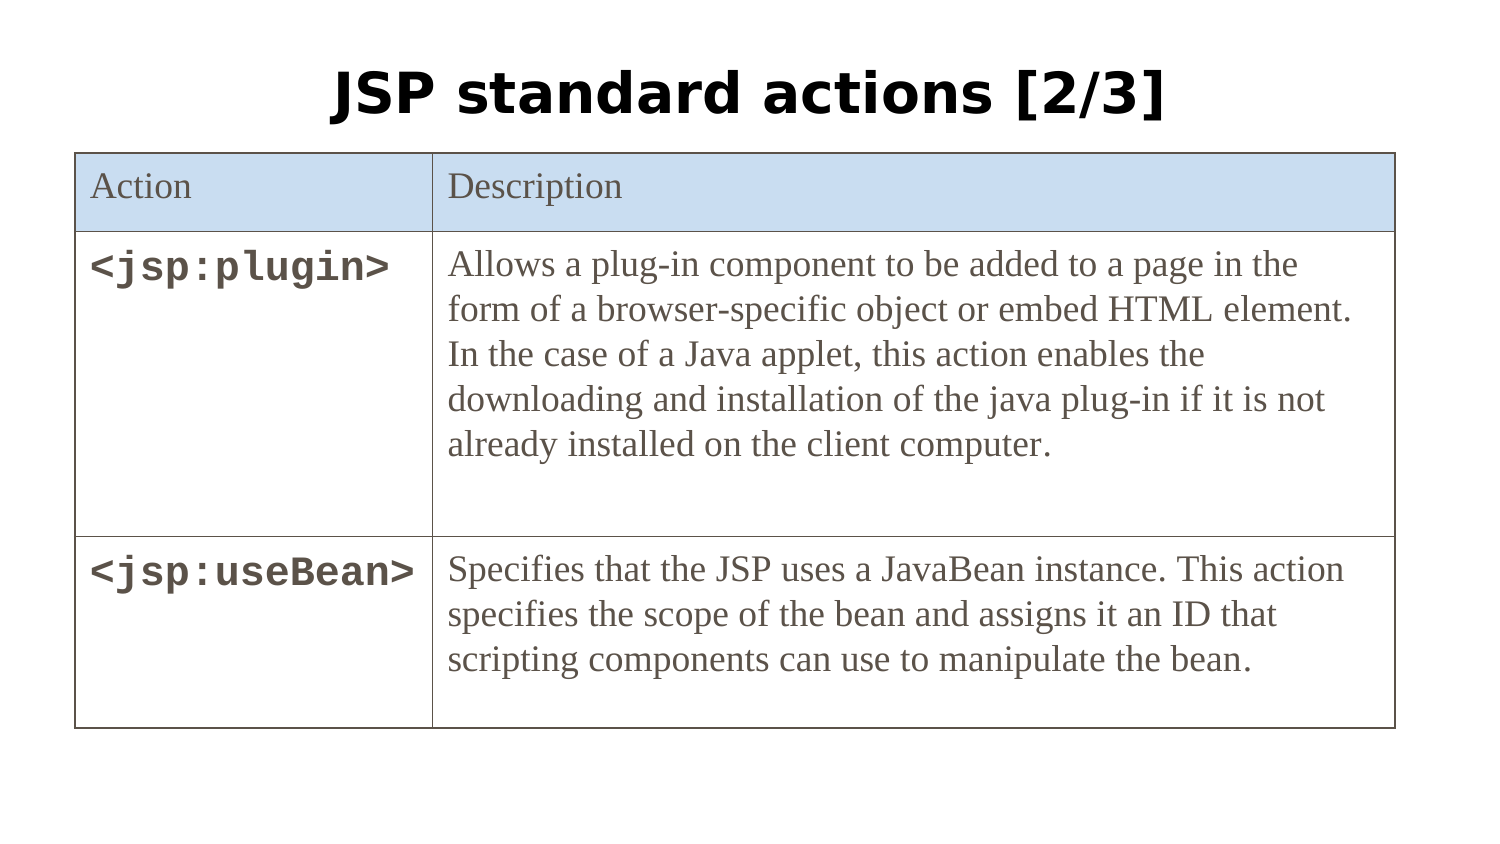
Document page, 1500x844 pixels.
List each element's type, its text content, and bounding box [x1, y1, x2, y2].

table_header Description [433, 154, 1394, 231]
table_cell <jsp:useBean> [76, 537, 432, 727]
title JSP standard actions [2/3] [75, 33, 1425, 133]
table_cell Allows a plug-in component to be added to a page in the form of a browser-specific object or embed HTML element. In the case of a Java applet, this action enables the downloading and installation of the java plug-in if it is not already installed on the client computer. [433, 232, 1394, 536]
table_header Action [76, 154, 432, 231]
table_cell Specifies that the JSP uses a JavaBean instance. This action specifies the scope of the bean and assigns it an ID that scripting components can use to manipulate the bean. [433, 537, 1394, 727]
table_cell <jsp:plugin> [76, 232, 432, 536]
